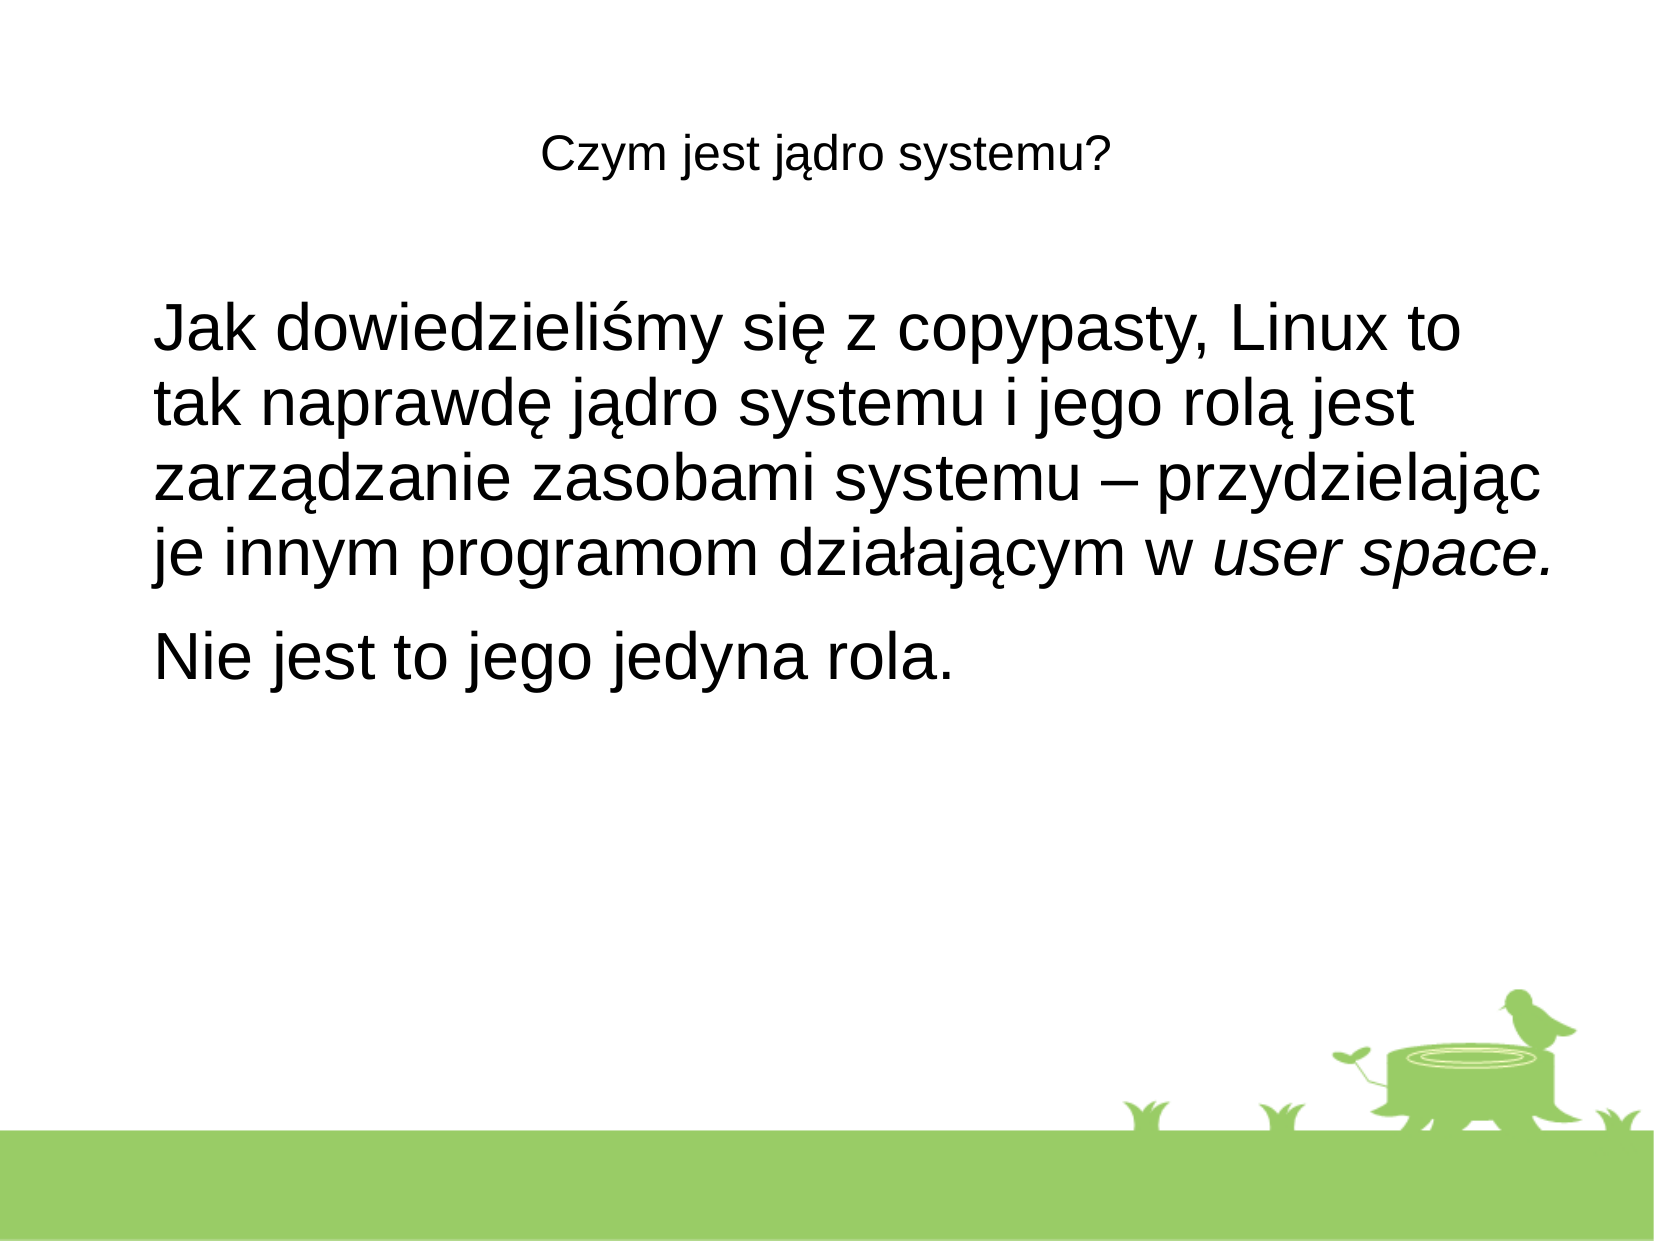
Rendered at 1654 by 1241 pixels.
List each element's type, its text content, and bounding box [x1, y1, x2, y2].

title Czym jest jądro systemu? [82, 49, 1571, 257]
list Jak dowiedzieliśmy się z copypasty, Linux to tak naprawdę jądro systemu i jego rolą jest zarządzanie zasobami systemu – przydzielając je innym programom działającym w user space. Nie jest to jego jedyna rola. [82, 290, 1571, 1010]
picture [0, 0, 1654, 1241]
